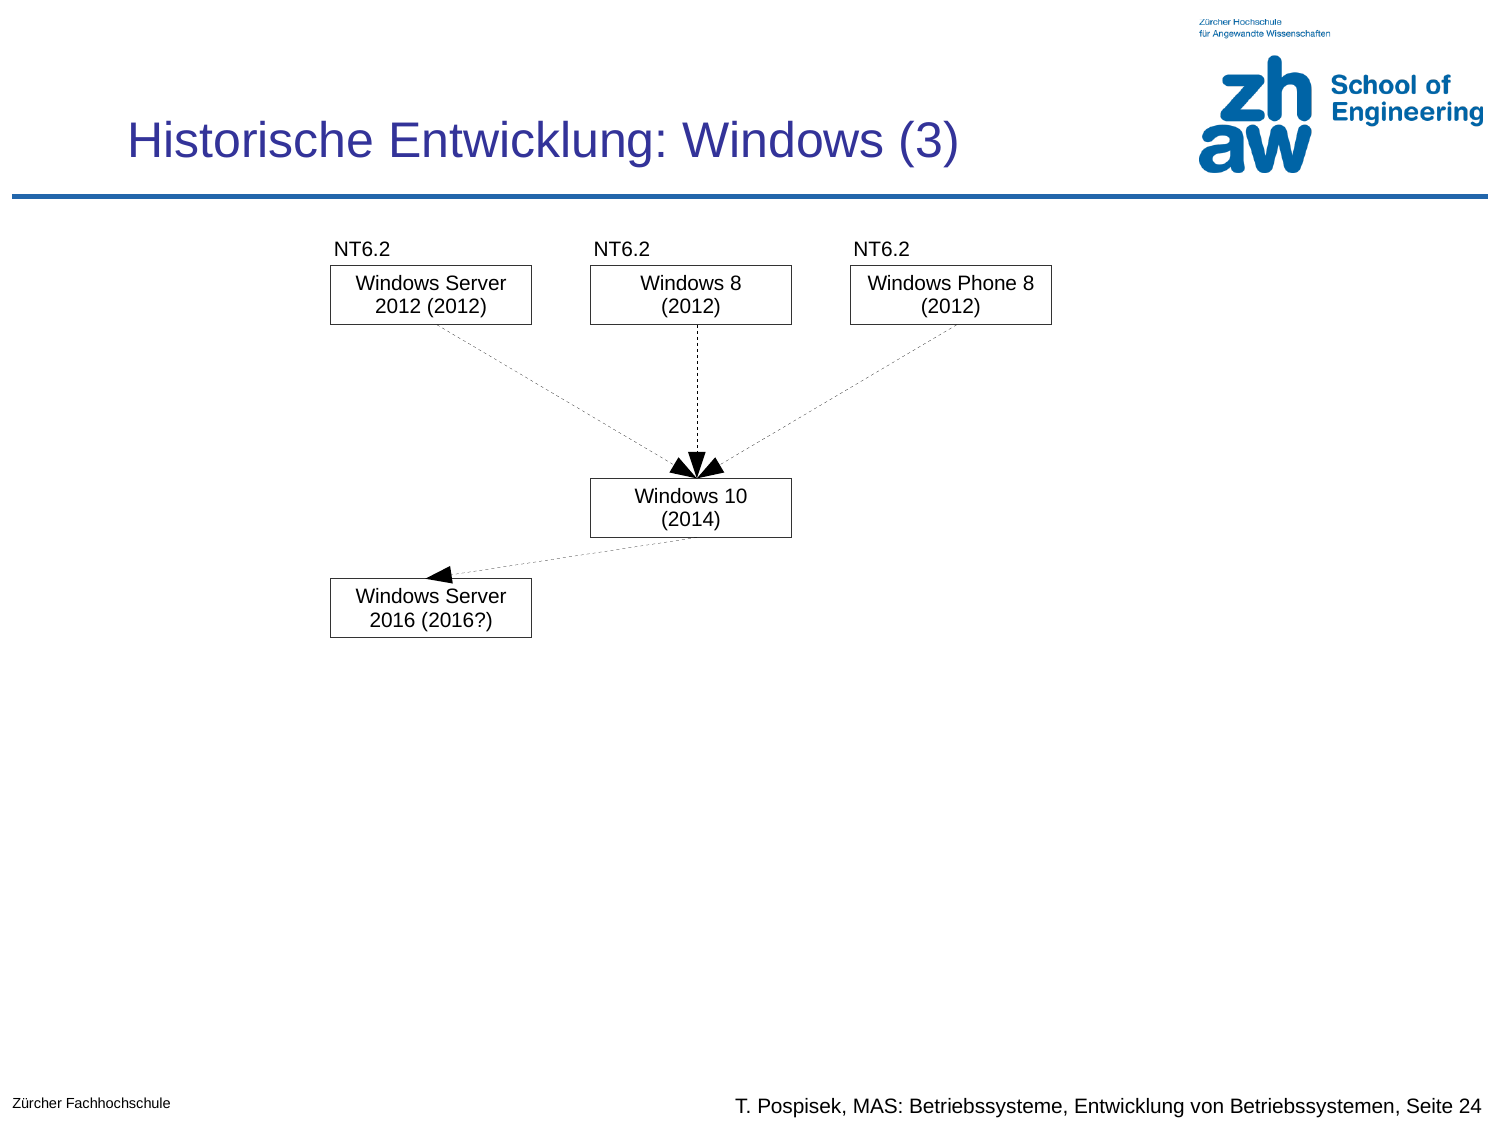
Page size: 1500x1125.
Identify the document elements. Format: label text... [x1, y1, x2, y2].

text_box Windows Server 2012 (2012) [330, 265, 532, 325]
text_box Windows 10 (2014) [590, 478, 792, 538]
text_box Windows Server 2016 (2016?) [330, 578, 532, 638]
picture [1199, 19, 1483, 173]
text_box Windows Phone 8 (2012) [850, 265, 1052, 325]
text_box NT6.2 [318, 230, 406, 269]
text_box NT6.2 [578, 230, 666, 269]
title Historische Entwicklung: Windows (3) [112, 50, 1391, 175]
text_box NT6.2 [838, 230, 925, 269]
text_box Windows 8 (2012) [590, 265, 792, 325]
